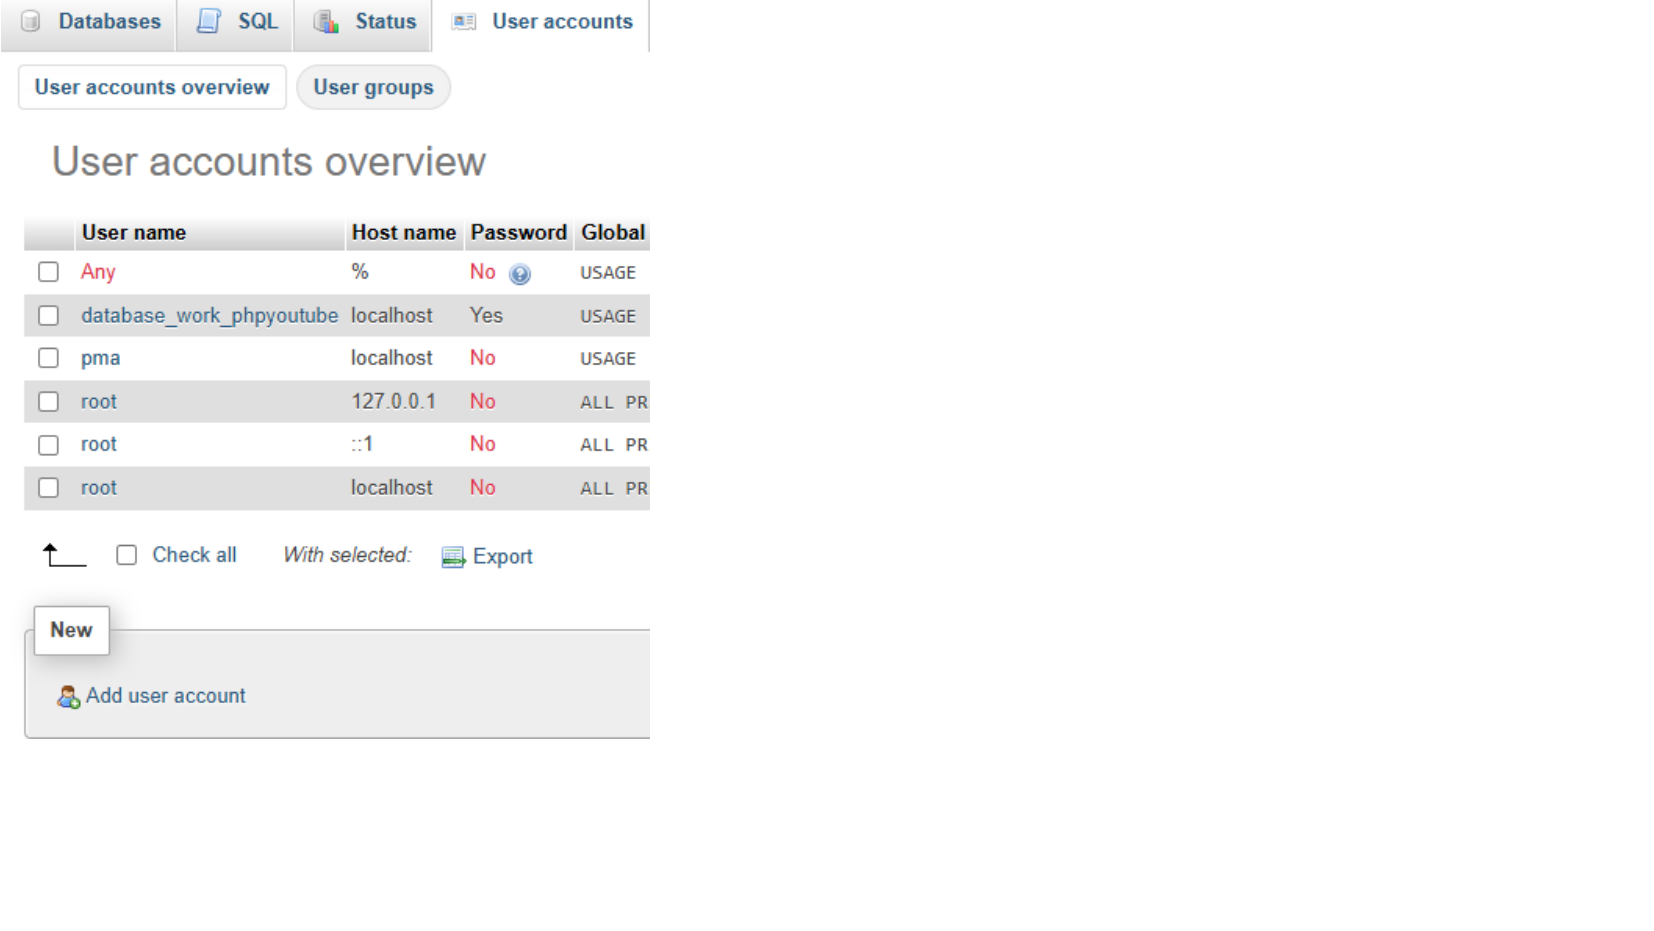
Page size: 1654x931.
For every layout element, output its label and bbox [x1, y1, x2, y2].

picture [1, 0, 650, 739]
